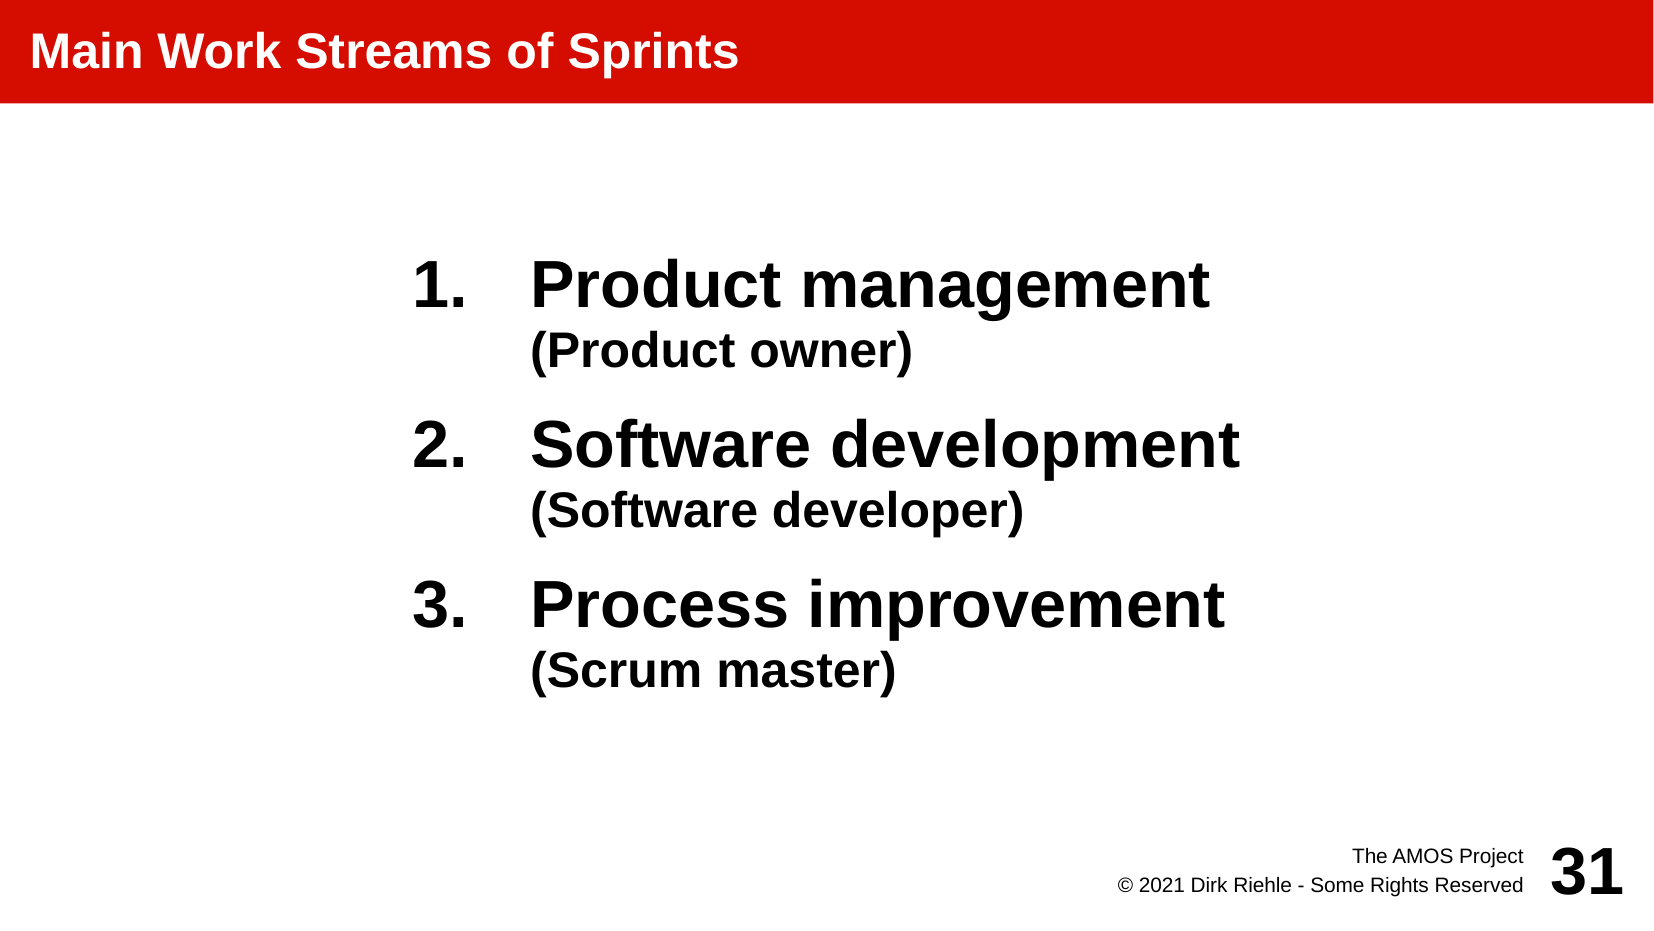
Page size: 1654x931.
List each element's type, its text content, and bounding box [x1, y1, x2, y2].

subtitle Product management (Product owner) Software development (Software developer) Process improvement (Scrum master) [29, 132, 1625, 813]
title Main Work Streams of Sprints [0, 0, 1654, 104]
